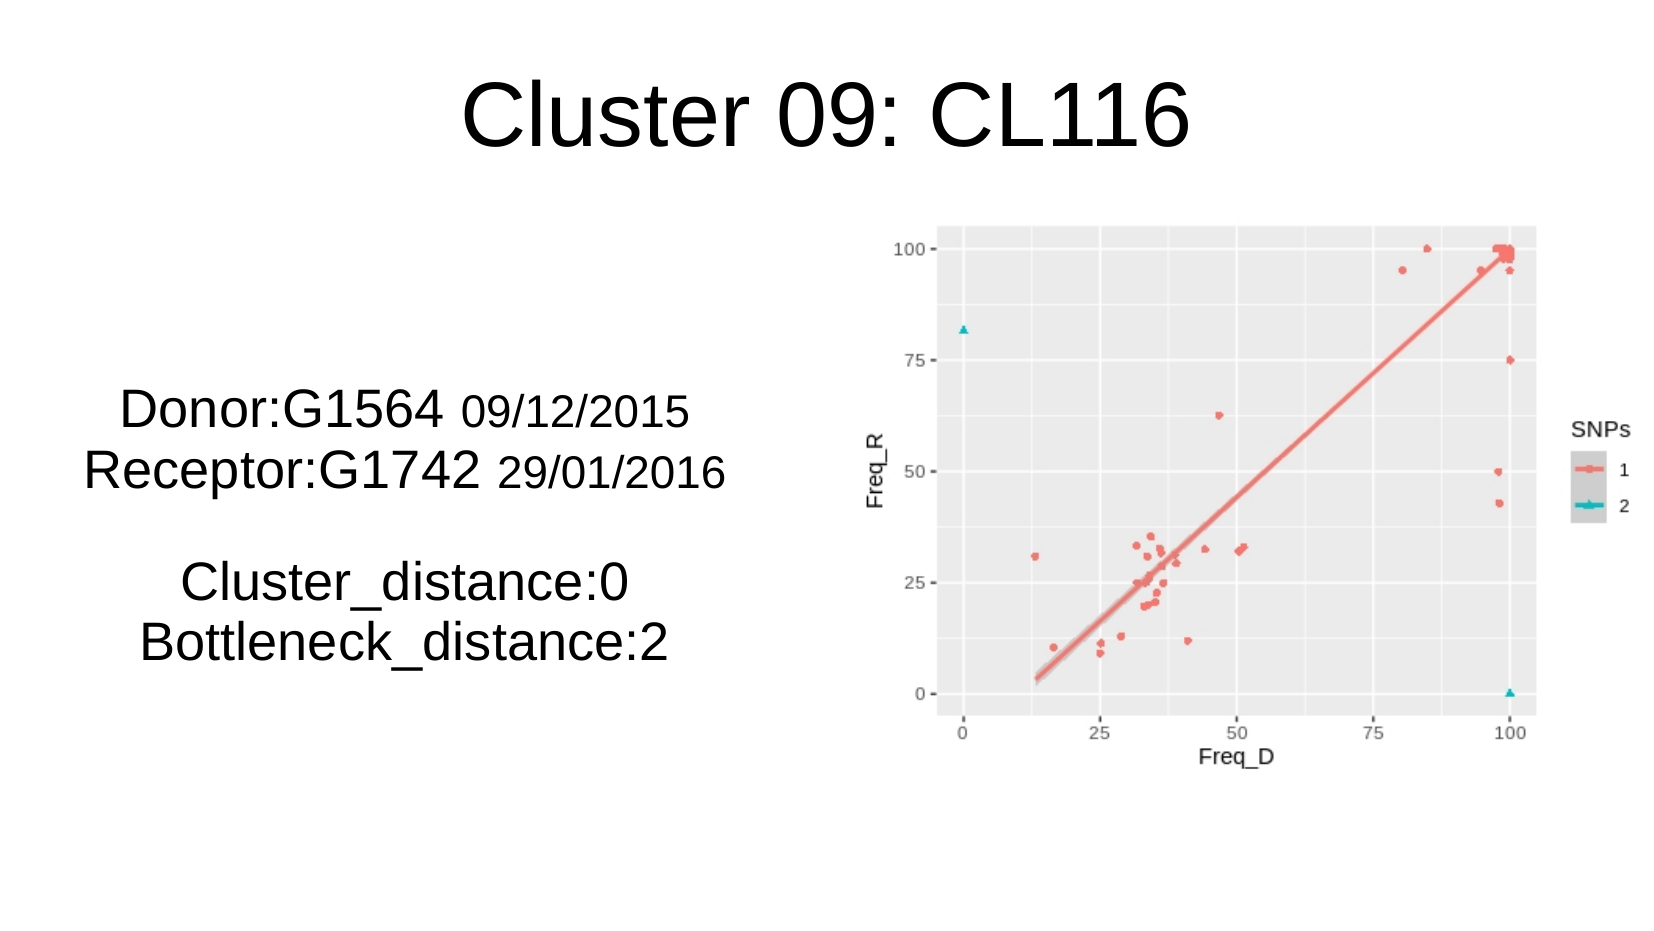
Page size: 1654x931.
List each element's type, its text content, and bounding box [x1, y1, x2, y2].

title Cluster 09: CL116 [82, 37, 1571, 193]
text_box Donor:G1564 09/12/2015 Receptor:G1742 29/01/2016 Cluster_distance:0 Bottleneck_distance:2 [30, 255, 781, 796]
picture [856, 215, 1654, 781]
